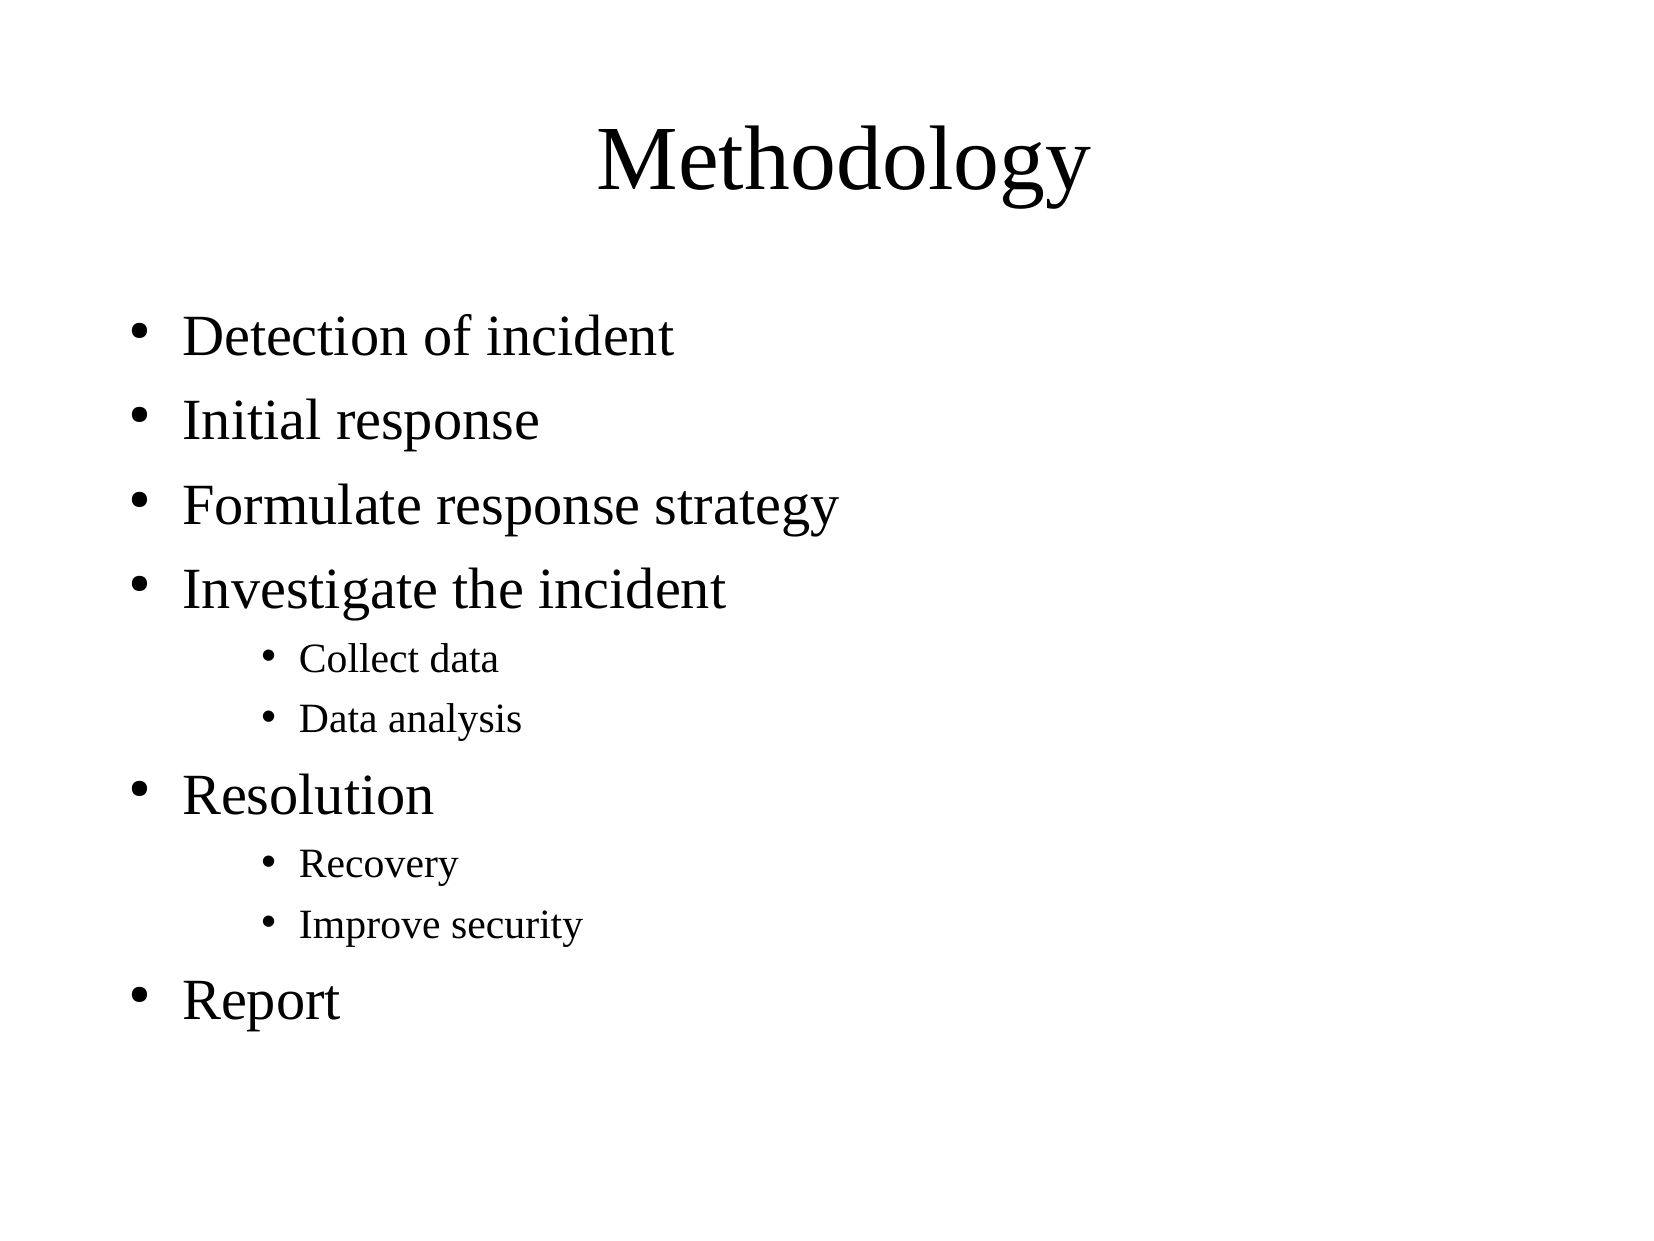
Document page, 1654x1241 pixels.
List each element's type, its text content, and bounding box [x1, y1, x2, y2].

list Detection of incident Initial response Formulate response strategy Investigate the incident Collect data Data analysis Resolution Recovery Improve security Report [96, 289, 1585, 1116]
title Methodology [82, 49, 1571, 257]
